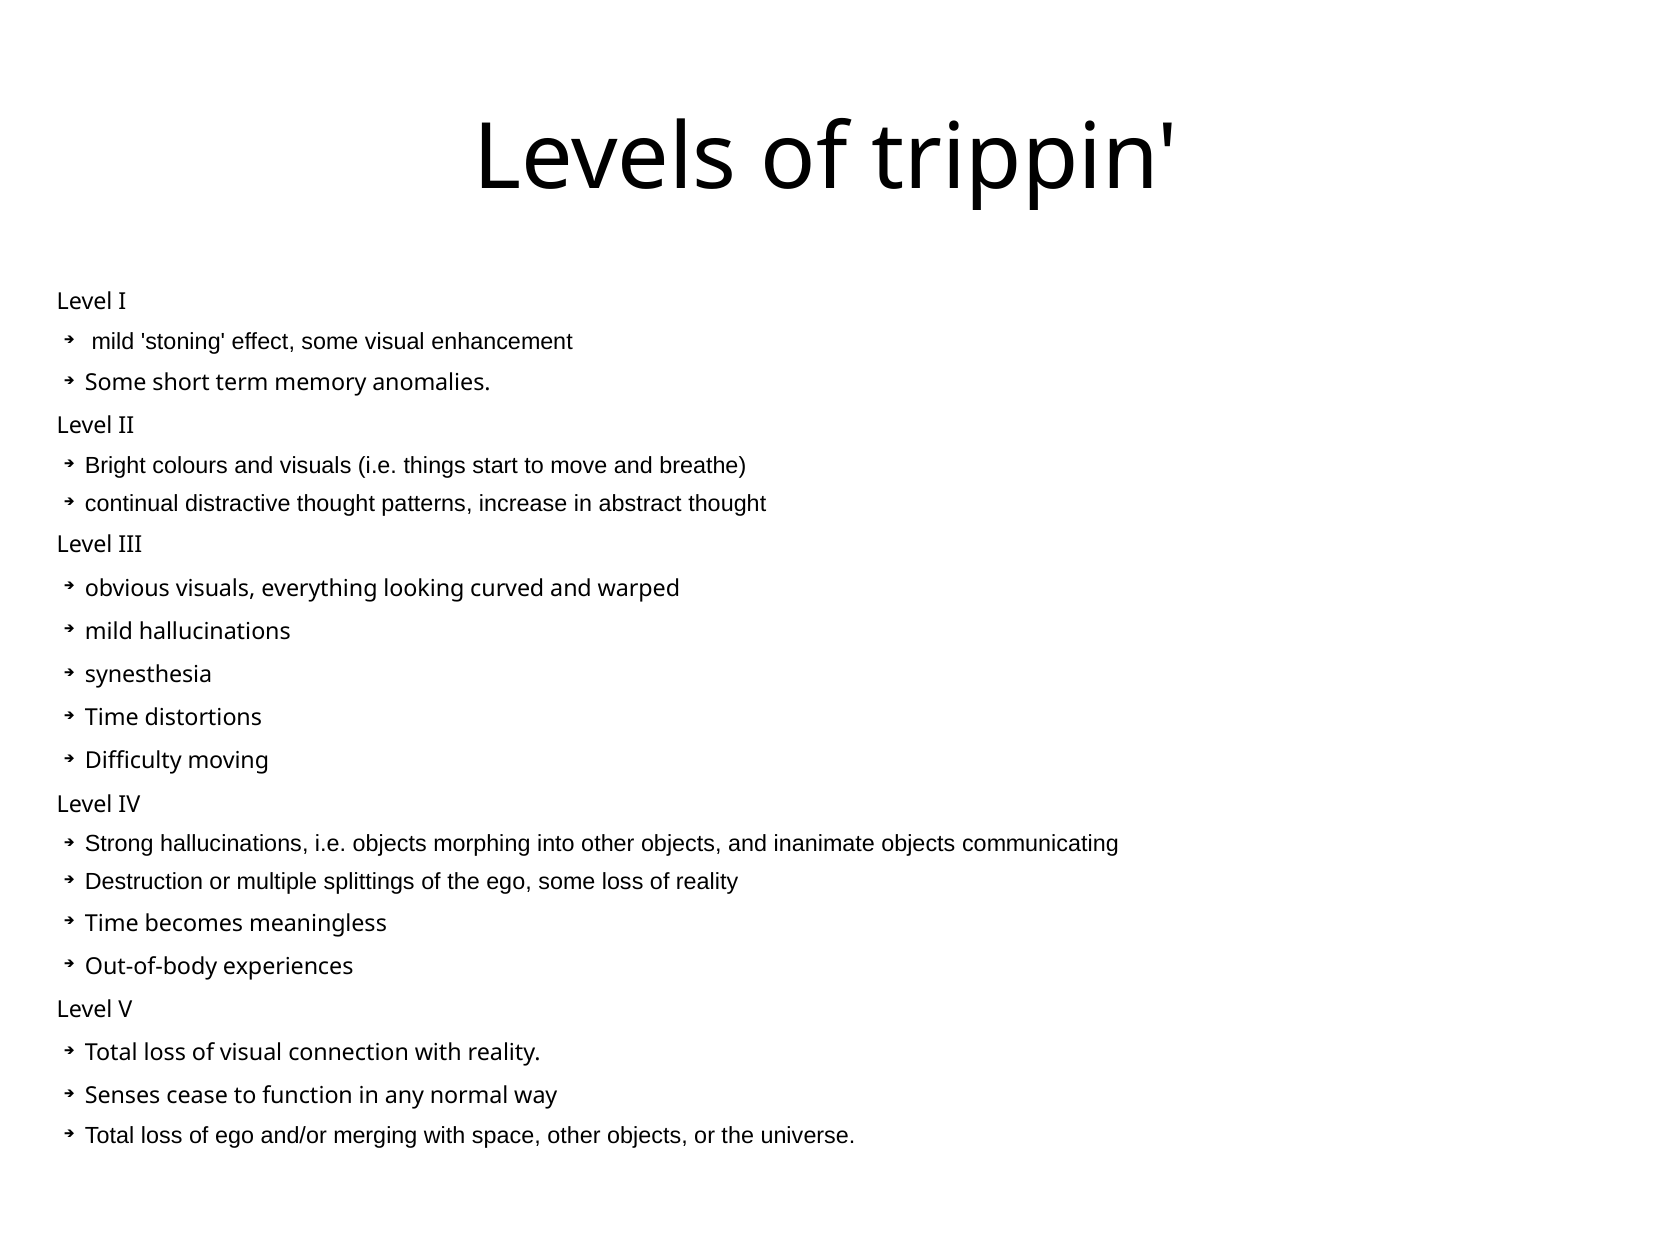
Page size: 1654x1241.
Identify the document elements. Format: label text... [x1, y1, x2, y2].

title Levels of trippin' [82, 49, 1571, 257]
list Level I mild 'stoning' effect, some visual enhancement Some short term memory anomalies. Level II Bright colours and visuals (i.e. things start to move and breathe) continual distractive thought patterns, increase in abstract thought Level III obvious visuals, everything looking curved and warped mild hallucinations synesthesia Time distortions Difficulty moving Level IV Strong hallucinations, i.e. objects morphing into other objects, and inanimate objects communicating Destruction or multiple splittings of the ego, some loss of reality Time becomes meaningless Out-of-body experiences Level V Total loss of visual connection with reality. Senses cease to function in any normal way Total loss of ego and/or merging with space, other objects, or the universe. [56, 285, 1591, 1171]
